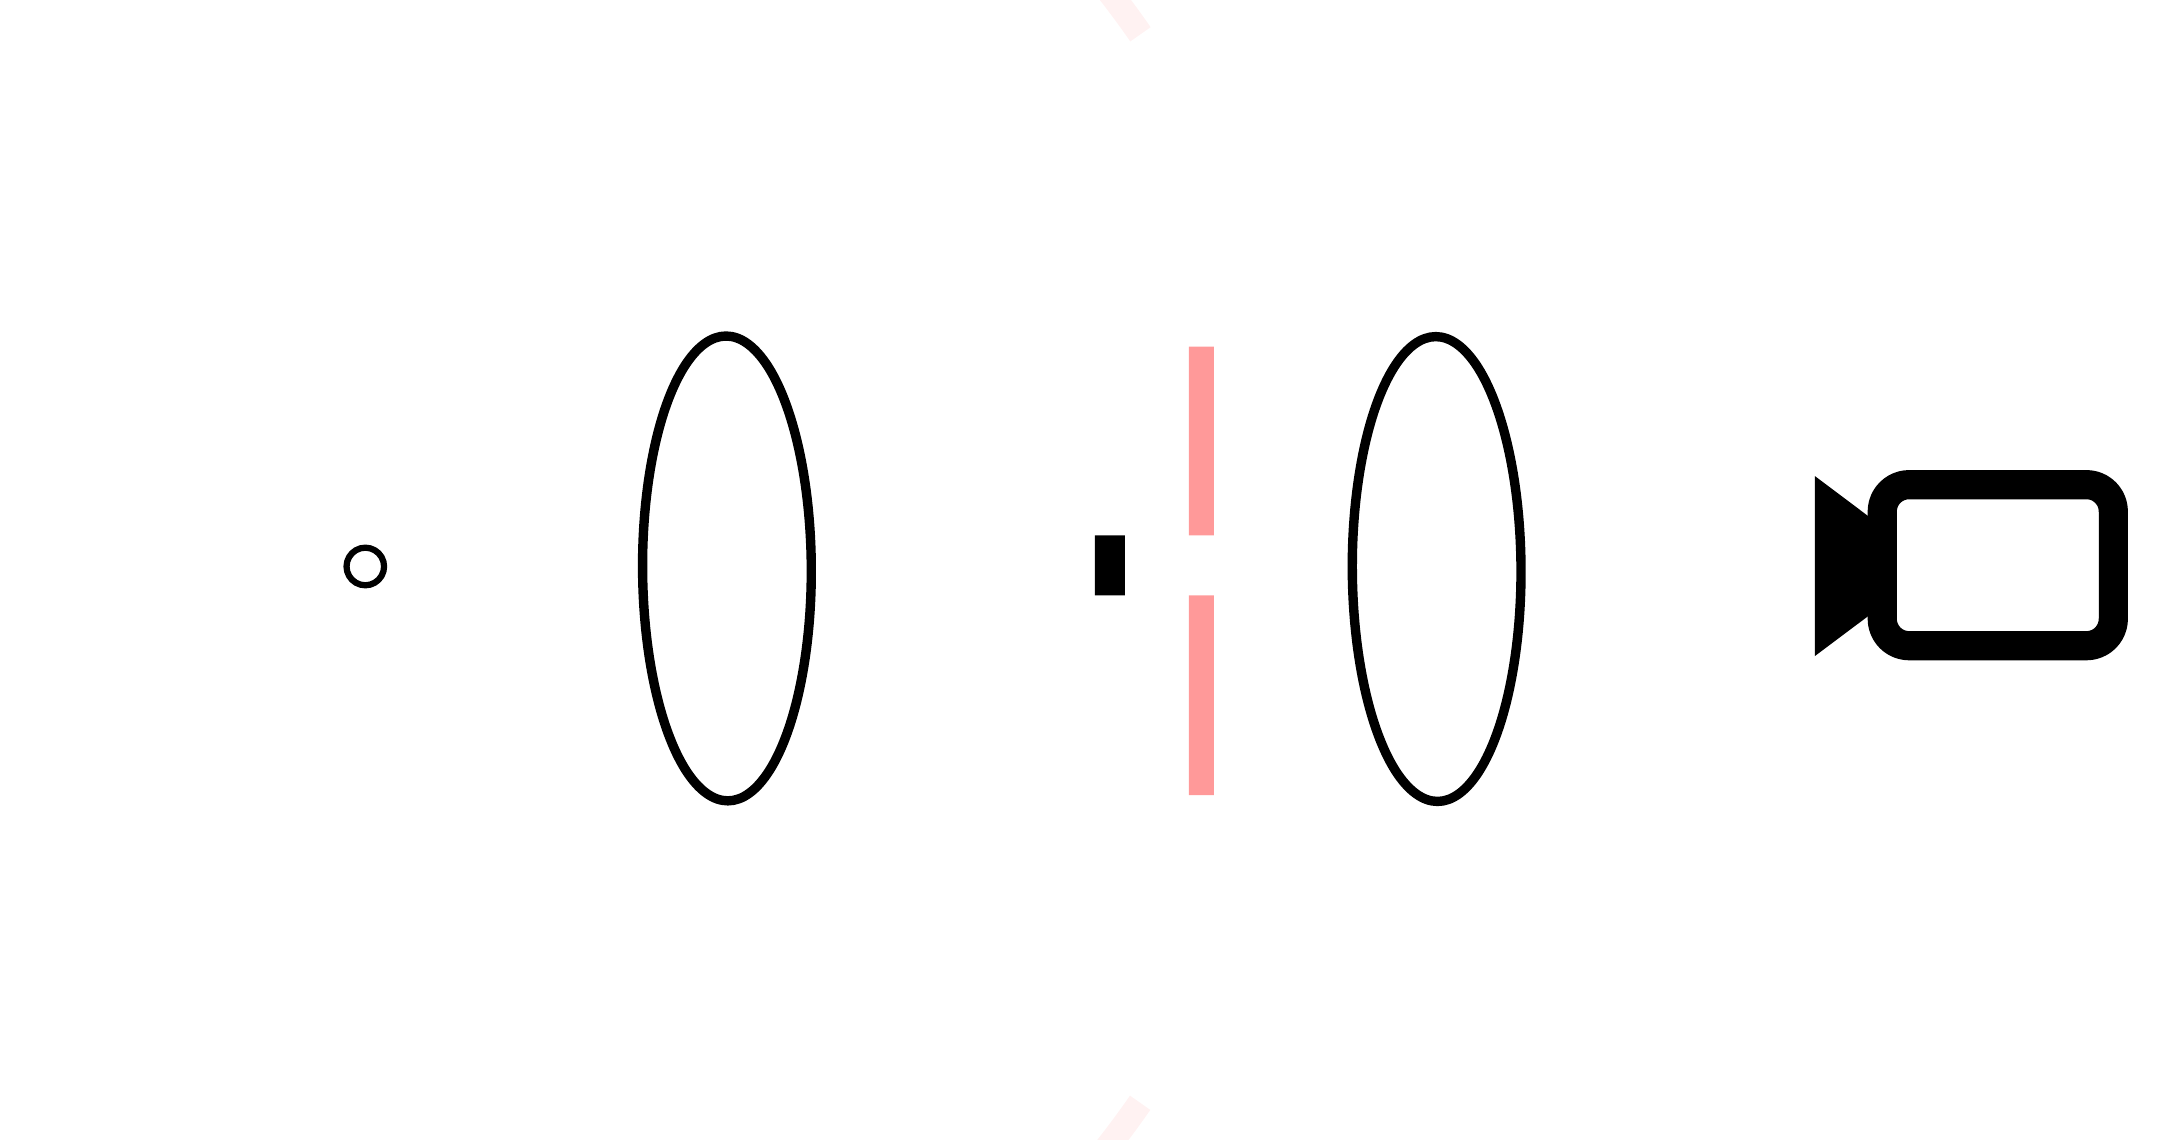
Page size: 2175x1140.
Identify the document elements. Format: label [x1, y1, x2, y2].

text_box [1882, 484, 2114, 646]
text_box [642, 0, 1747, 1140]
text_box [1814, 476, 1875, 657]
